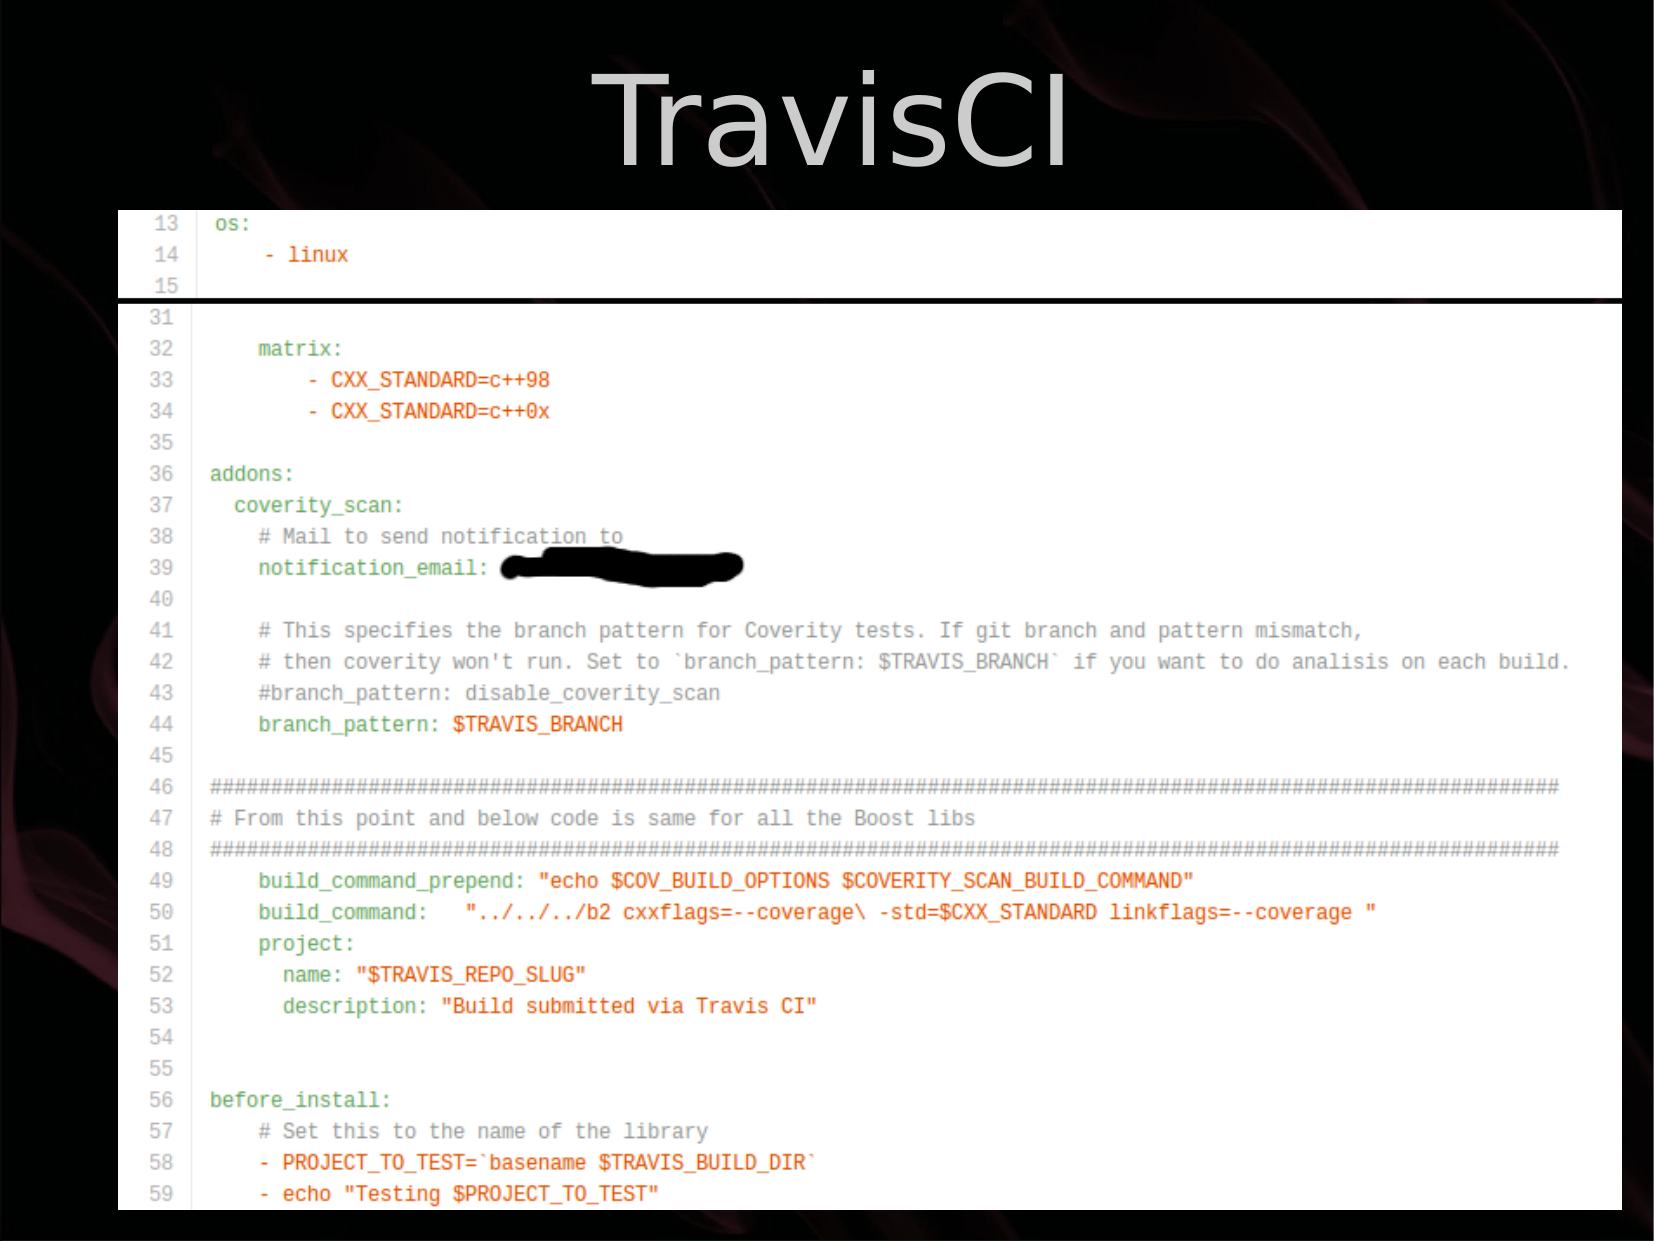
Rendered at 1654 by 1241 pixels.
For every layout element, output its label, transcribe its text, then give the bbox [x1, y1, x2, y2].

title TravisCI [90, 45, 1579, 200]
picture [0, 0, 1654, 1241]
